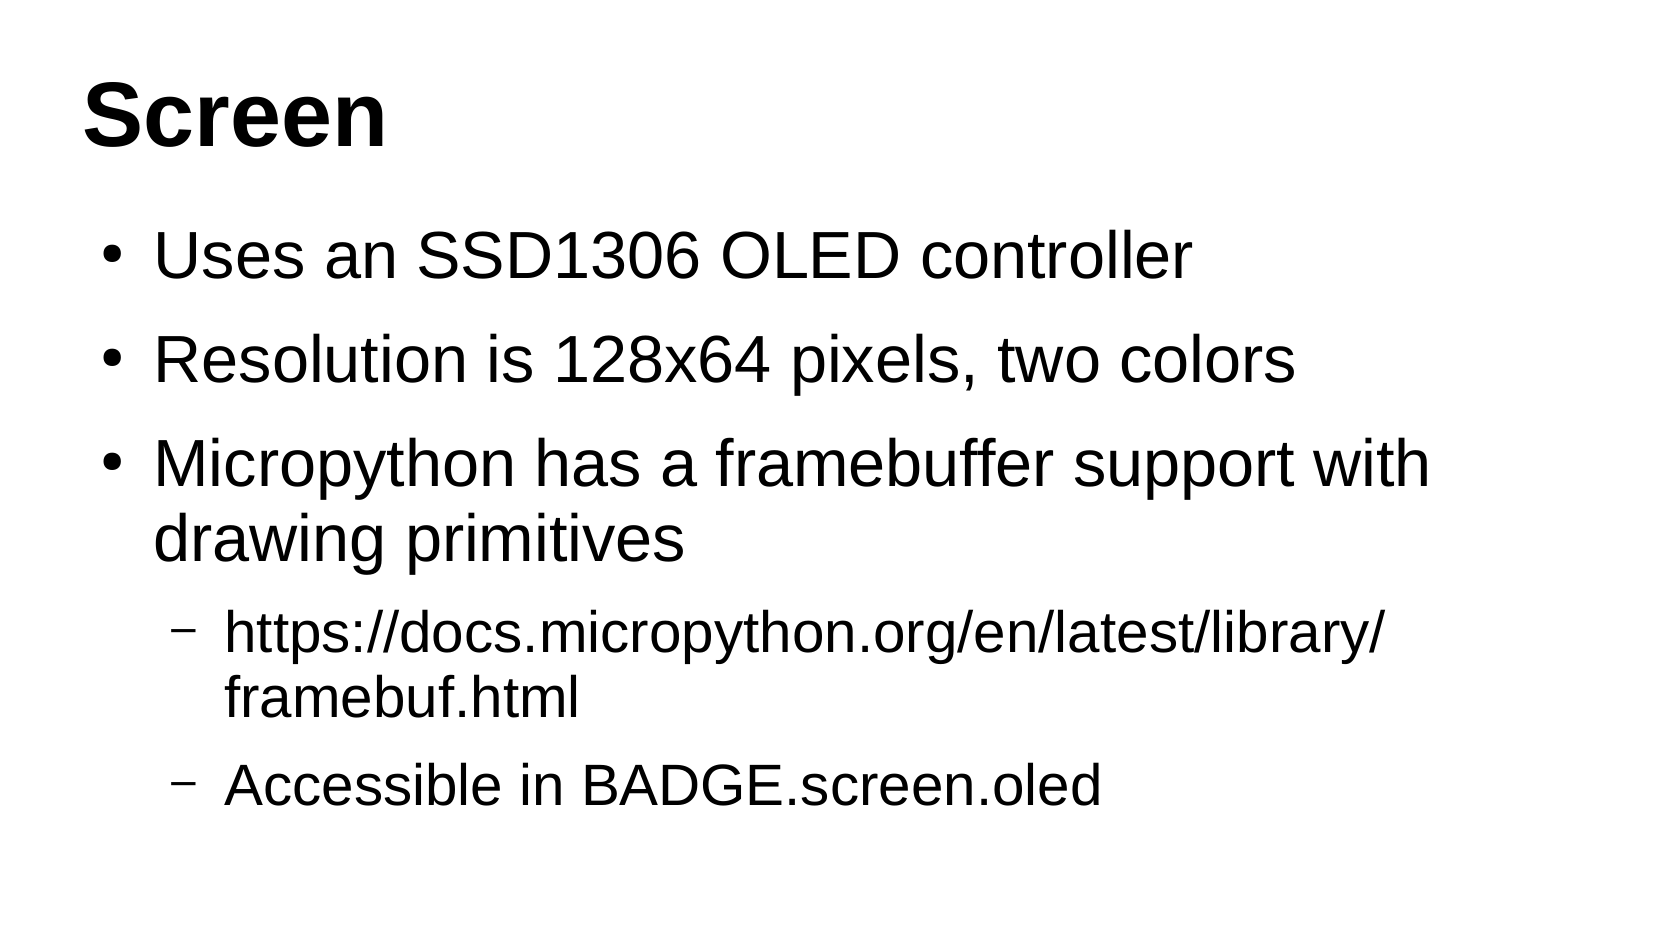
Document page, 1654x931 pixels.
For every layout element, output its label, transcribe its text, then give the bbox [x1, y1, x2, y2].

title Screen [82, 37, 1571, 193]
list Uses an SSD1306 OLED controller Resolution is 128x64 pixels, two colors Micropython has a framebuffer support with drawing primitives https://docs.micropython.org/en/latest/library/framebuf.html Accessible in BADGE.screen.oled [82, 217, 1571, 841]
